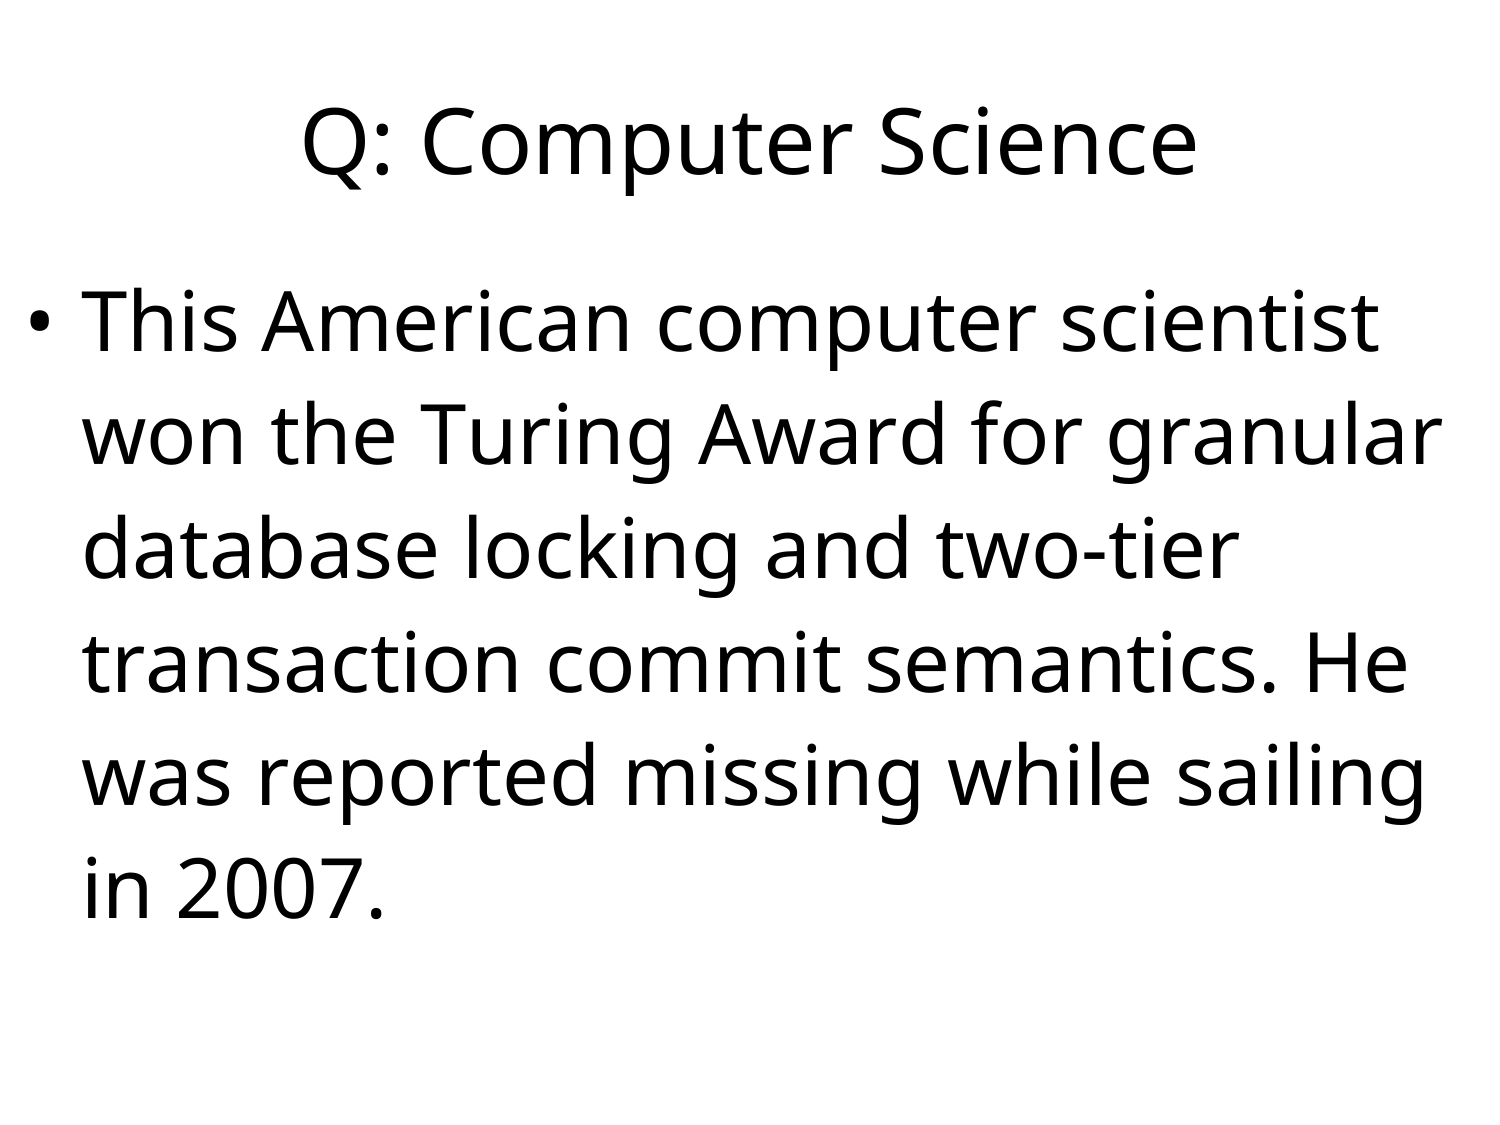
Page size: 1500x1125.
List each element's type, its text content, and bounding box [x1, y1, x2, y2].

title Q: Computer Science [24, 45, 1476, 233]
list This American computer scientist won the Turing Award for granular database locking and two-tier transaction commit semantics. He was reported missing while sailing in 2007. [24, 262, 1476, 1101]
